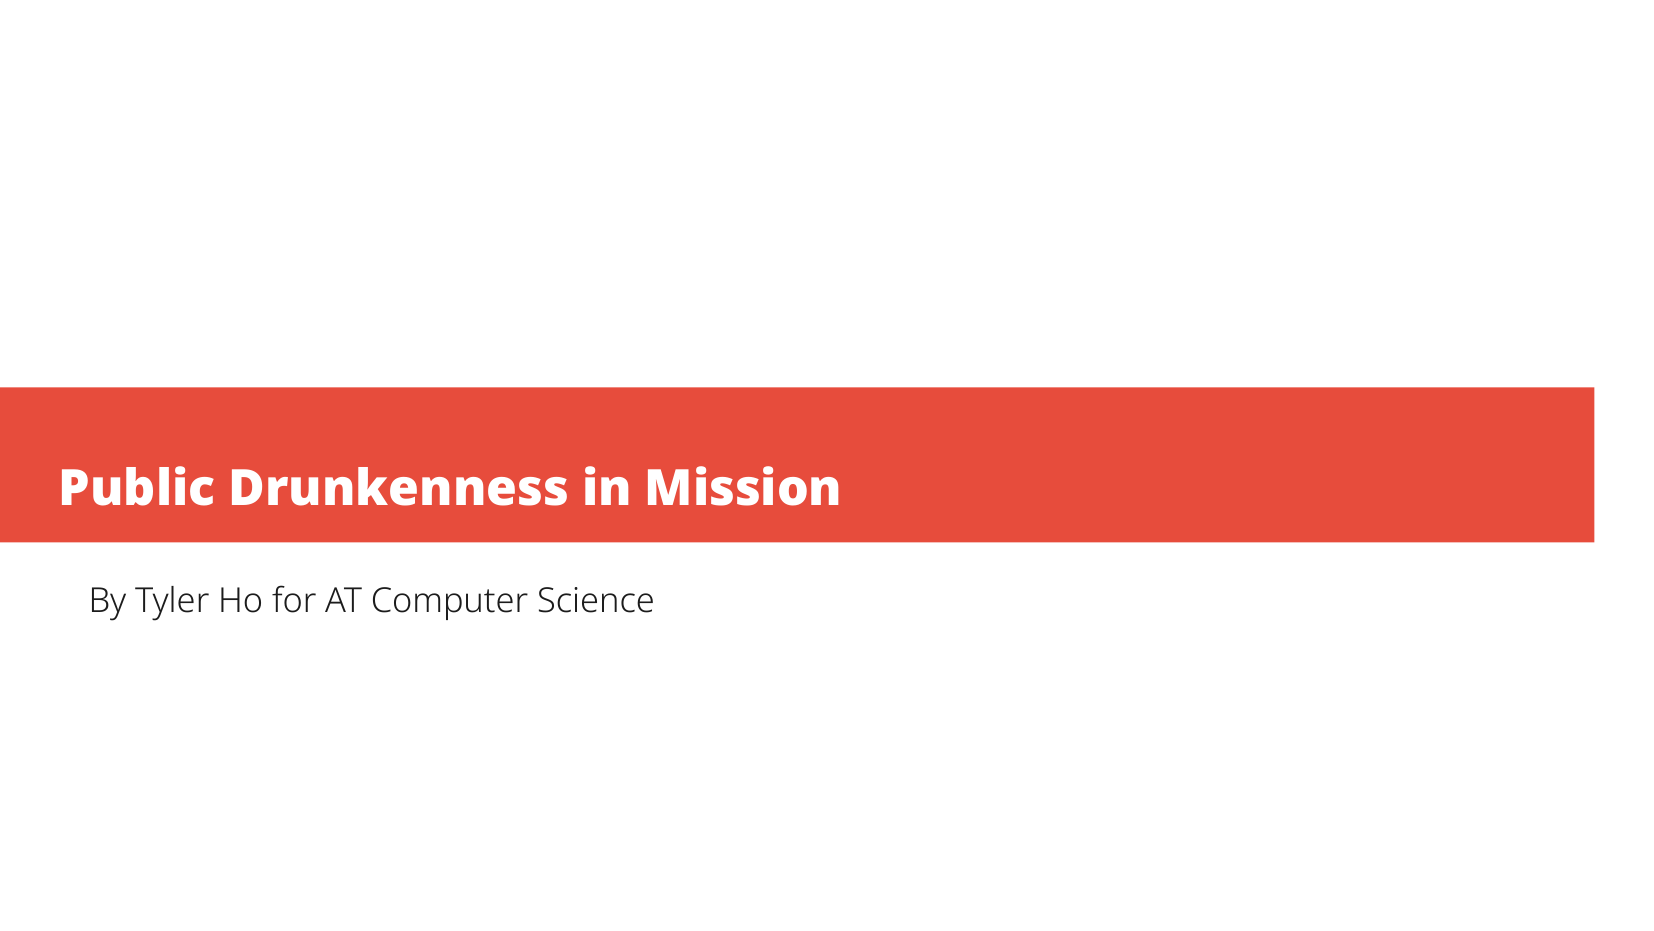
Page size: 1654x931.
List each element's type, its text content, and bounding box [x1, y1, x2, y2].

title Public Drunkenness in Mission [59, 409, 1595, 521]
subtitle By Tyler Ho for AT Computer Science [88, 575, 1595, 886]
